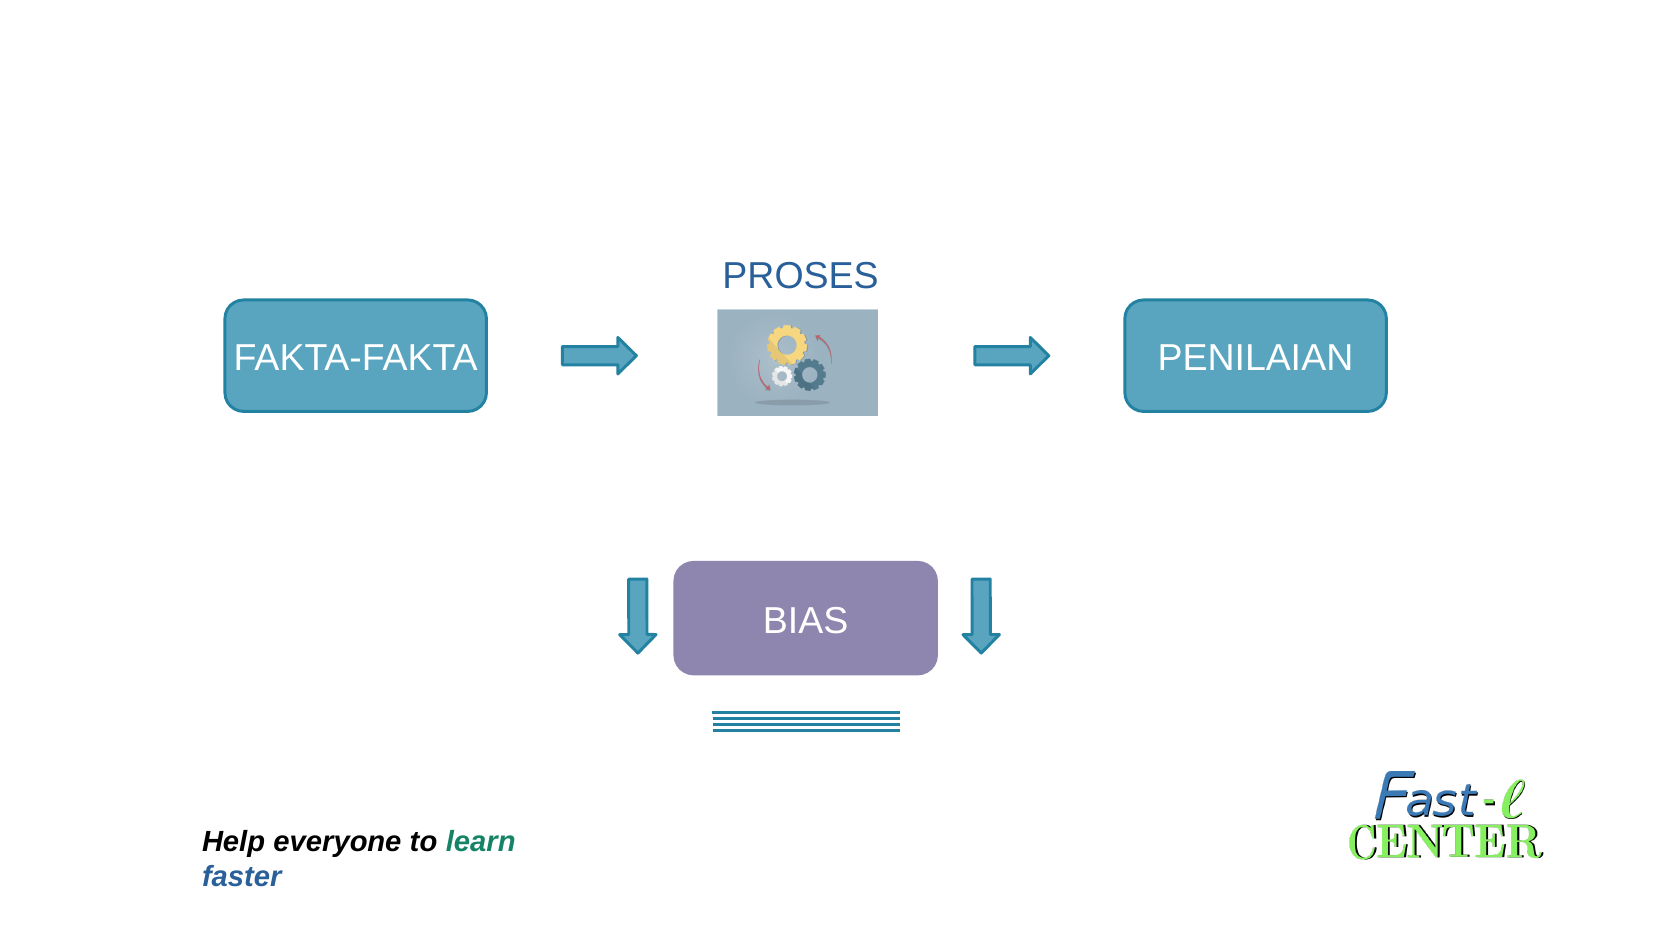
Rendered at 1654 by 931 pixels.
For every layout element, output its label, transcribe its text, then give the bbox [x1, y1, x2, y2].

text_box PROSES [688, 243, 913, 299]
text_box [619, 579, 657, 654]
text_box BIAS [674, 562, 937, 674]
text_box [962, 579, 1000, 654]
text_box [974, 337, 1049, 374]
text_box PENILAIAN [1124, 299, 1387, 412]
picture [717, 309, 878, 416]
picture [1349, 771, 1544, 862]
text_box FAKTA-FAKTA [224, 299, 487, 412]
text_box Help everyone to learn faster [187, 814, 619, 863]
text_box [562, 337, 637, 374]
